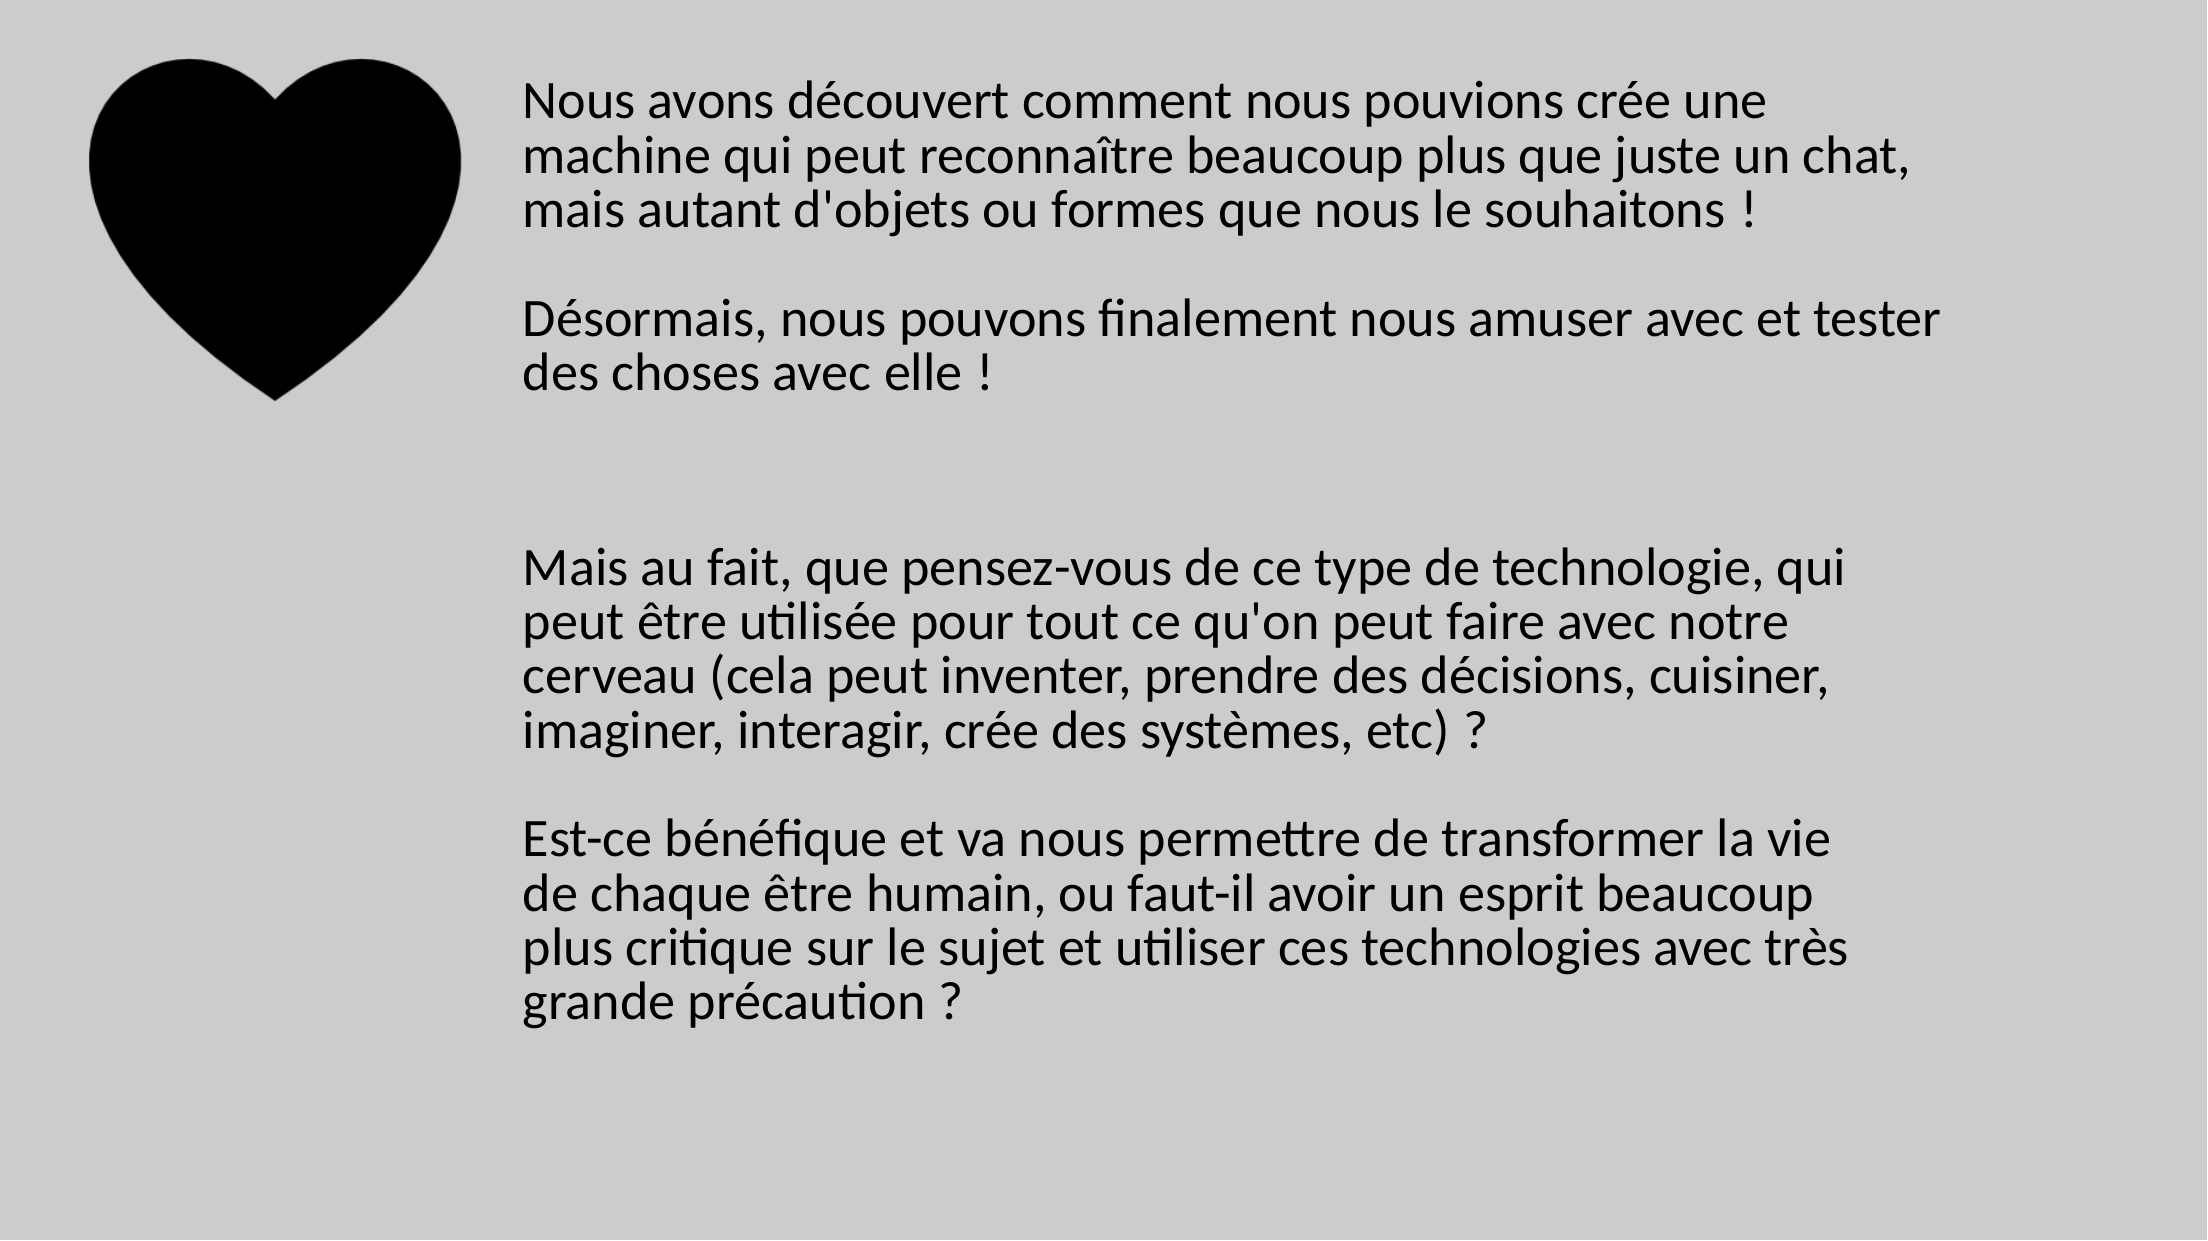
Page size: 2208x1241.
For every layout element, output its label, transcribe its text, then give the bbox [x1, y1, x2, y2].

text_box Mais au fait, que pensez-vous de ce type de technologie, qui peut être utilisée pour tout ce qu'on peut faire avec notre cerveau (cela peut inventer, prendre des décisions, cuisiner, imaginer, interagir, crée des systèmes, etc) ? Est-ce bénéfique et va nous permettre de transformer la vie de chaque être humain, ou faut-il avoir un esprit beaucoup plus critique sur le sujet et utiliser ces technologies avec très grande précaution ? [507, 537, 1890, 1158]
picture [88, 58, 462, 402]
text_box Nous avons découvert comment nous pouvions crée une machine qui peut reconnaître beaucoup plus que juste un chat, mais autant d'objets ou formes que nous le souhaitons ! Désormais, nous pouvons finalement nous amuser avec et tester des choses avec elle ! [507, 70, 1961, 504]
